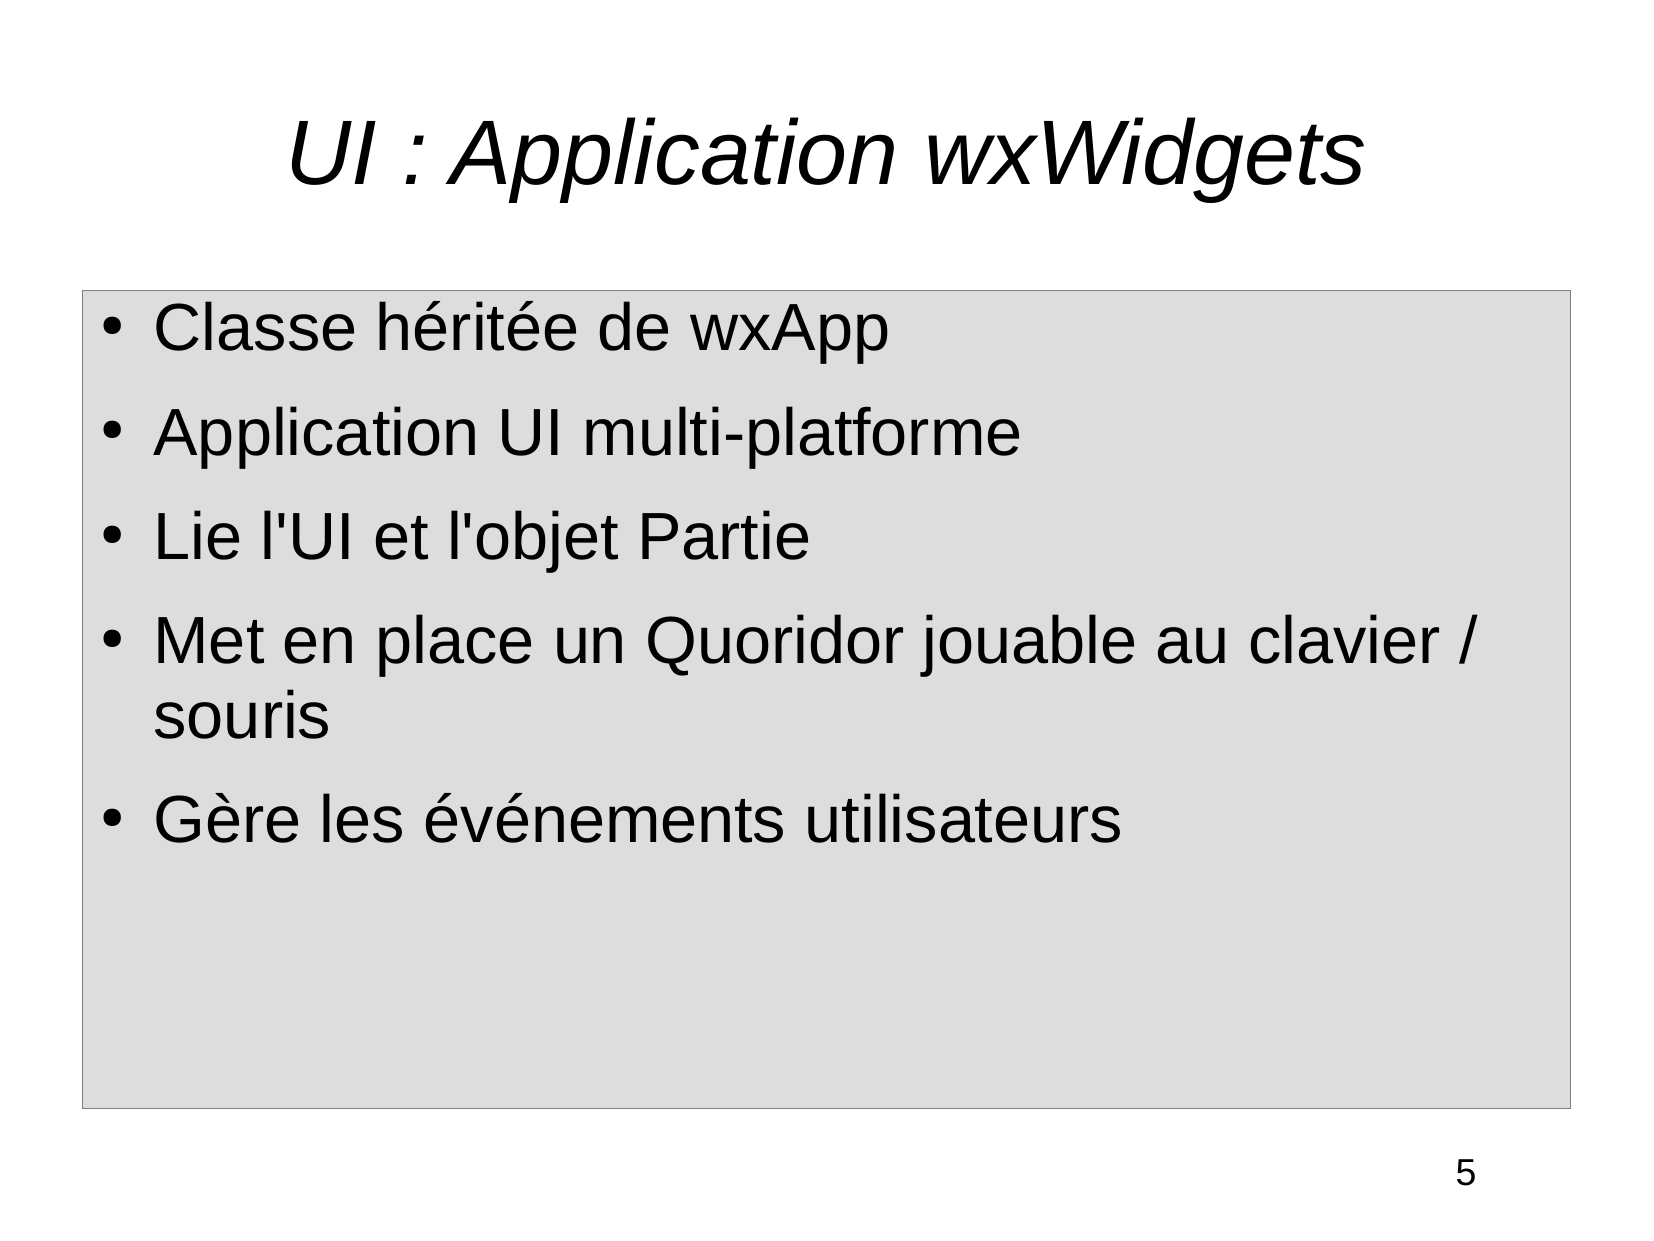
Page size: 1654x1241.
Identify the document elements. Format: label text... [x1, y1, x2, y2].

list Classe héritée de wxApp Application UI multi-platforme Lie l'UI et l'objet Partie Met en place un Quoridor jouable au clavier / souris Gère les événements utilisateurs [82, 290, 1571, 1109]
title UI : Application wxWidgets [82, 49, 1571, 257]
